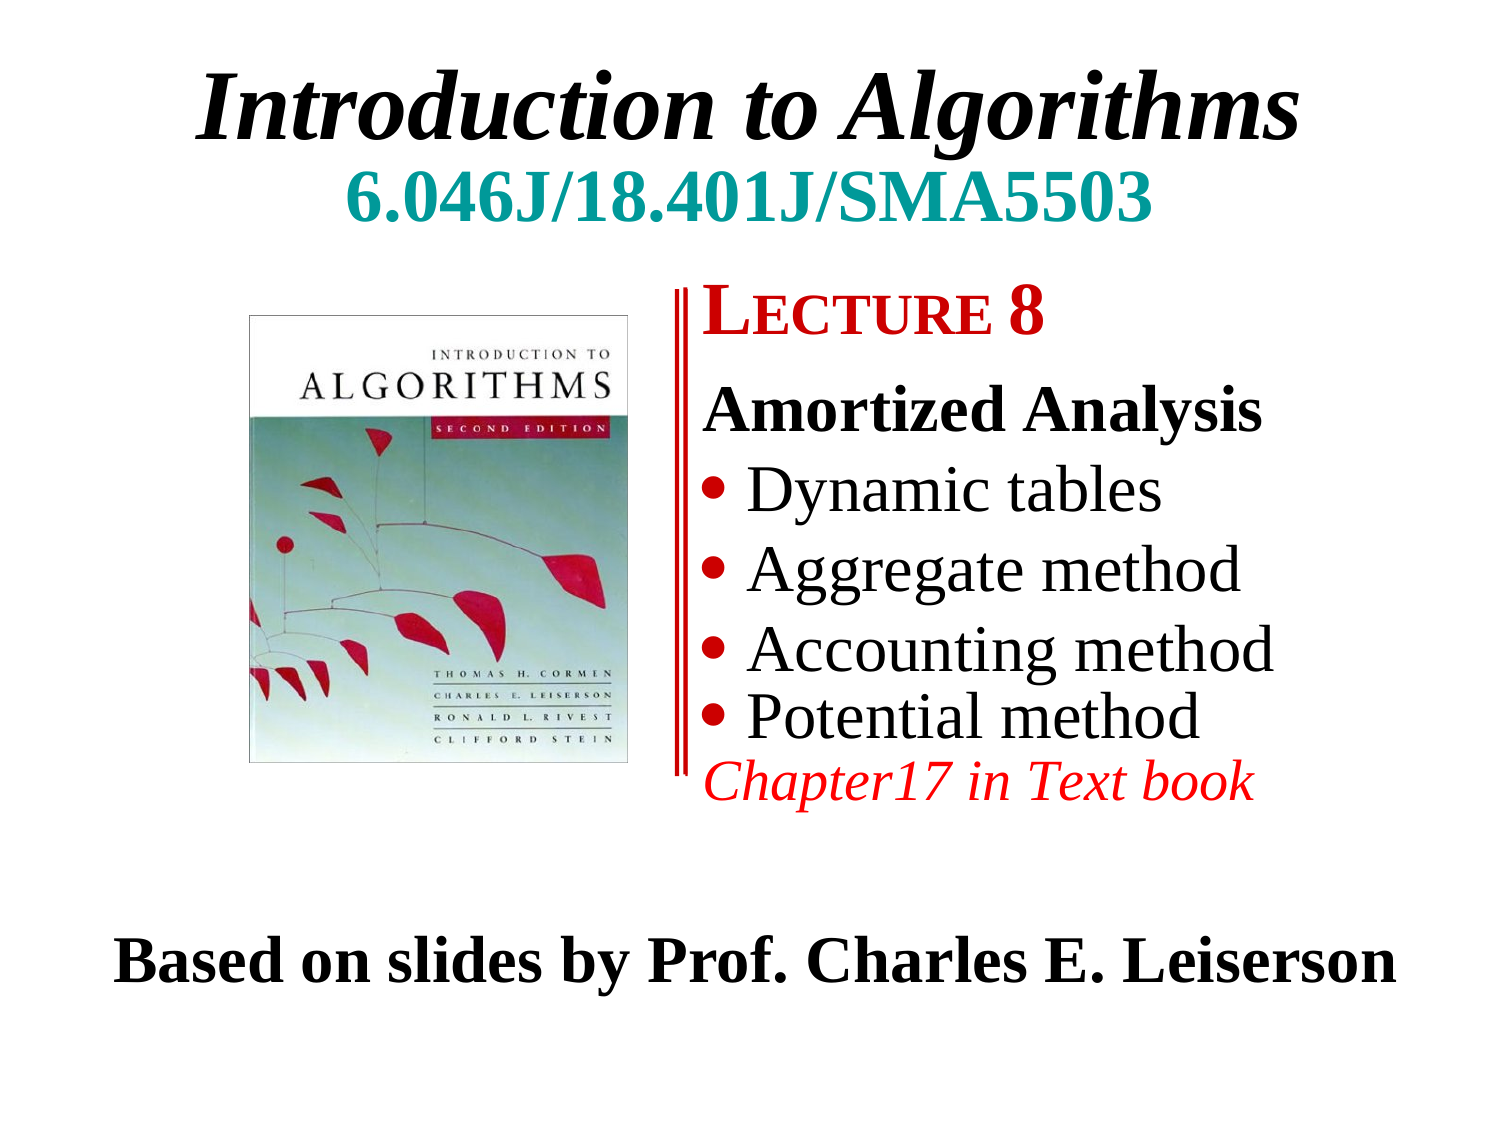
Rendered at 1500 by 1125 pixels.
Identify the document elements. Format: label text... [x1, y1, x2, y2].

subtitle Based on slides by Prof. Charles E. Leiserson [50, 812, 1463, 1063]
text_box LECTURE 8 Amortized Analysis  Dynamic tables  Aggregate method  Accounting method  Potential method Chapter17 in Text book [537, 252, 1500, 820]
title Introduction to Algorithms 6.046J/18.401J/SMA5503 [112, 62, 1388, 313]
picture [249, 315, 537, 763]
